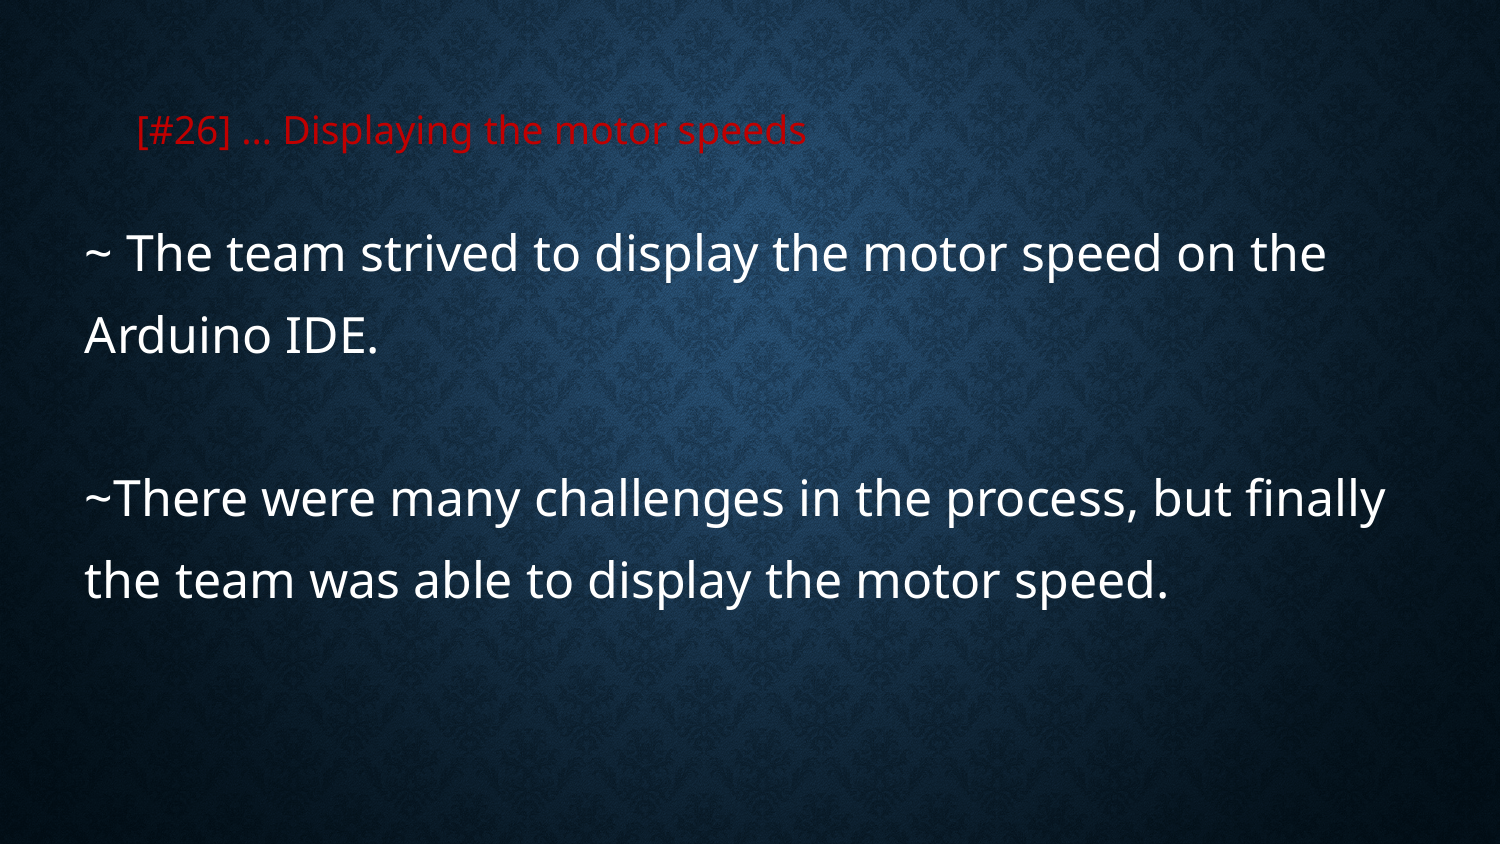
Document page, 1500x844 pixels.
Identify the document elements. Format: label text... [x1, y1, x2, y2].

picture [0, 0, 1500, 844]
list ~ The team strived to display the motor speed on the Arduino IDE. ~There were many challenges in the process, but finally the team was able to display the motor speed. [51, 189, 1449, 750]
title [#26] … Displaying the motor speeds [121, 76, 1500, 171]
